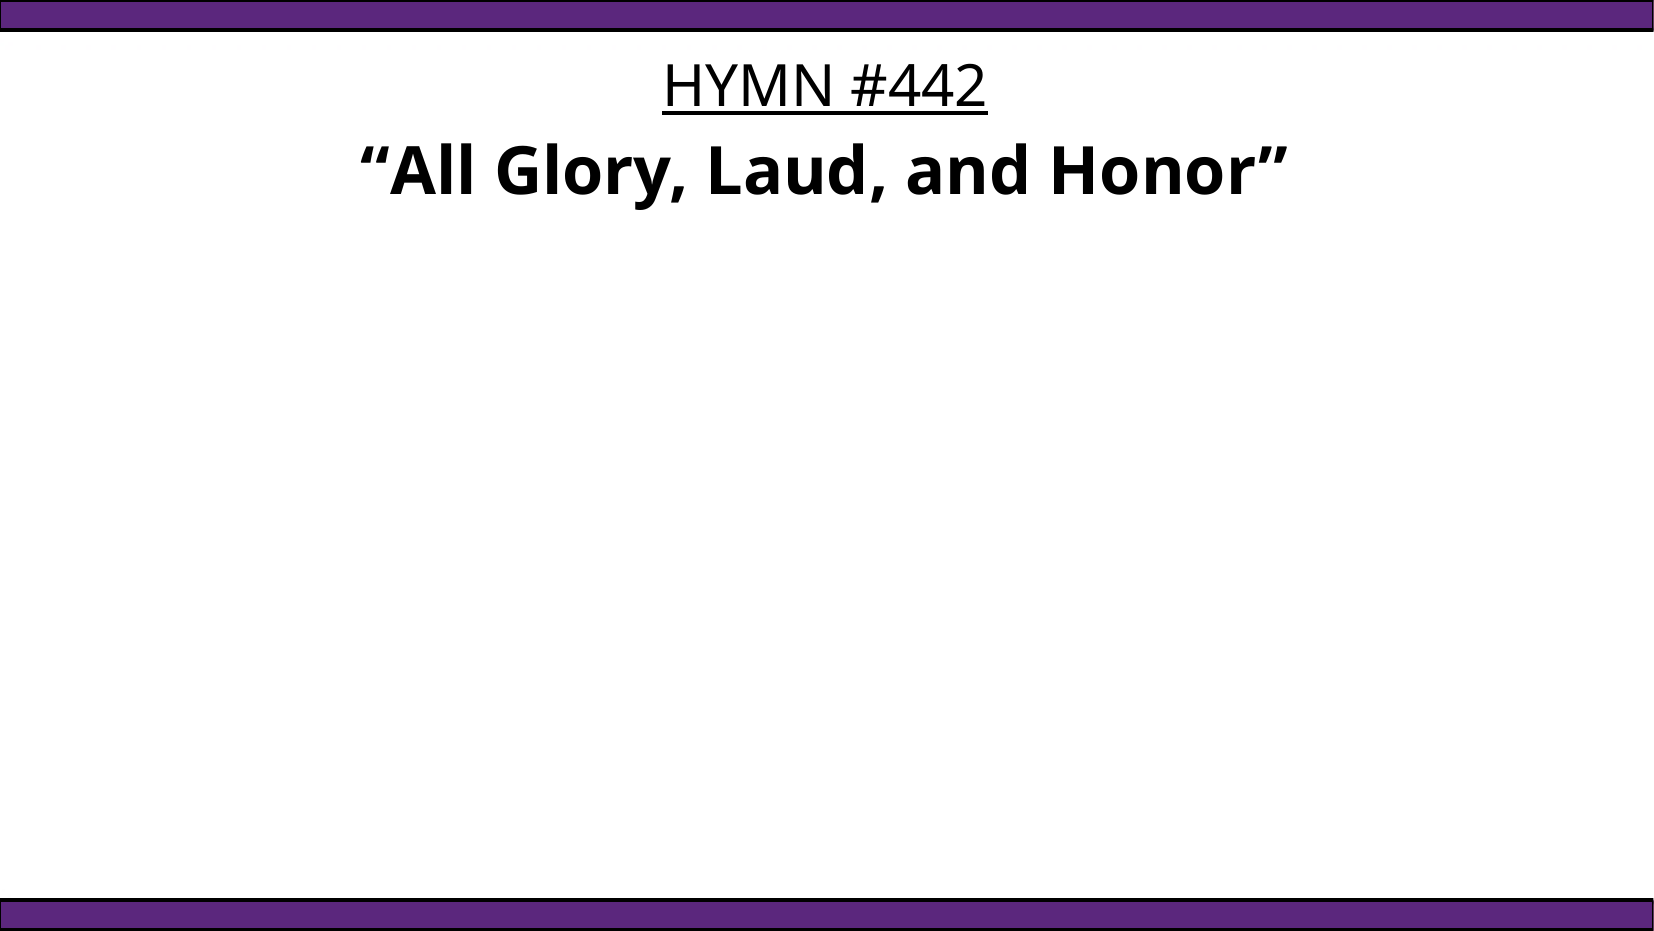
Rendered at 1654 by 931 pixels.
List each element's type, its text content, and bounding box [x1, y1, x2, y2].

text_box [0, 900, 1654, 931]
text_box [0, 0, 1654, 31]
picture [0, 31, 1654, 900]
text_box HYMN #442 “All Glory, Laud, and Honor” [60, 36, 1591, 256]
